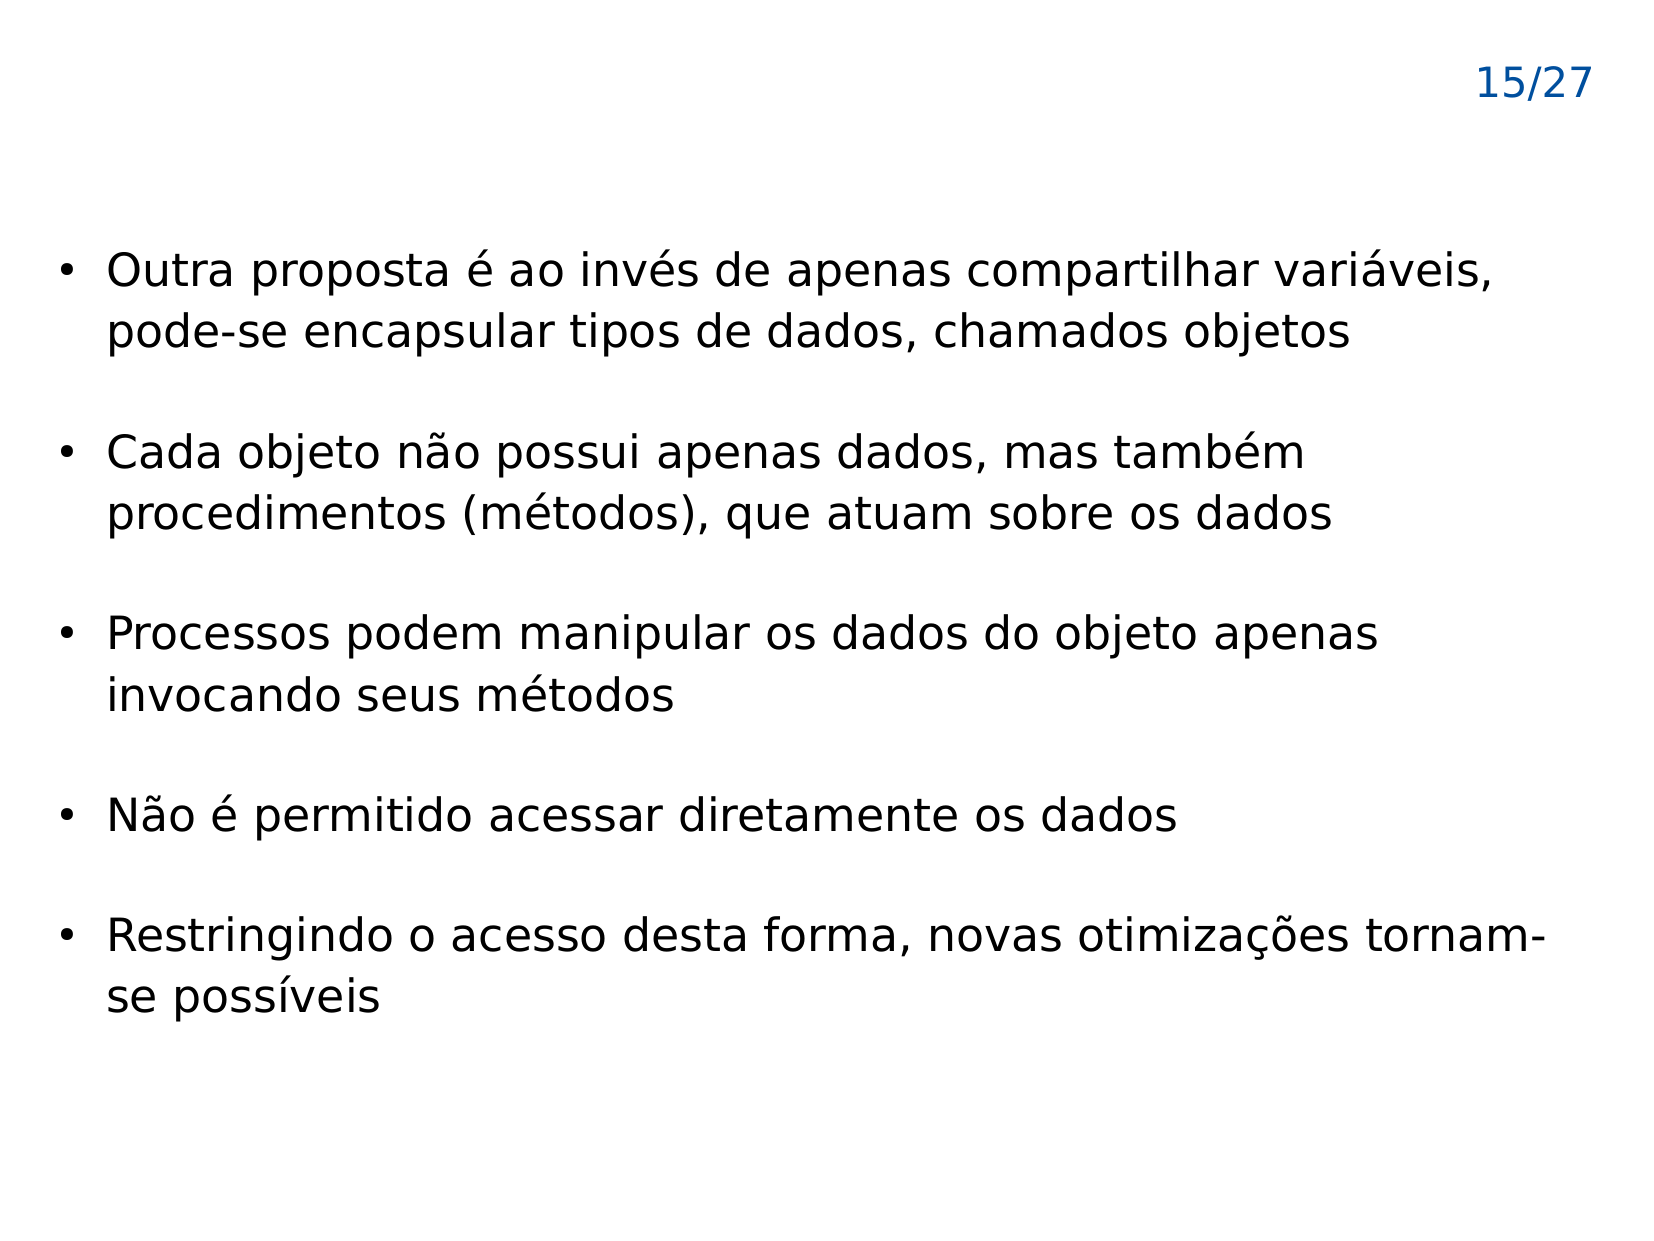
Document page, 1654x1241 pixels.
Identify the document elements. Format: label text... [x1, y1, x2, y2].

list Outra proposta é ao invés de apenas compartilhar variáveis, pode-se encapsular tipos de dados, chamados objetos Cada objeto não possui apenas dados, mas também procedimentos (métodos), que atuam sobre os dados Processos podem manipular os dados do objeto apenas invocando seus métodos Não é permitido acessar diretamente os dados Restringindo o acesso desta forma, novas otimizações tornam-se possíveis [59, 236, 1595, 1211]
